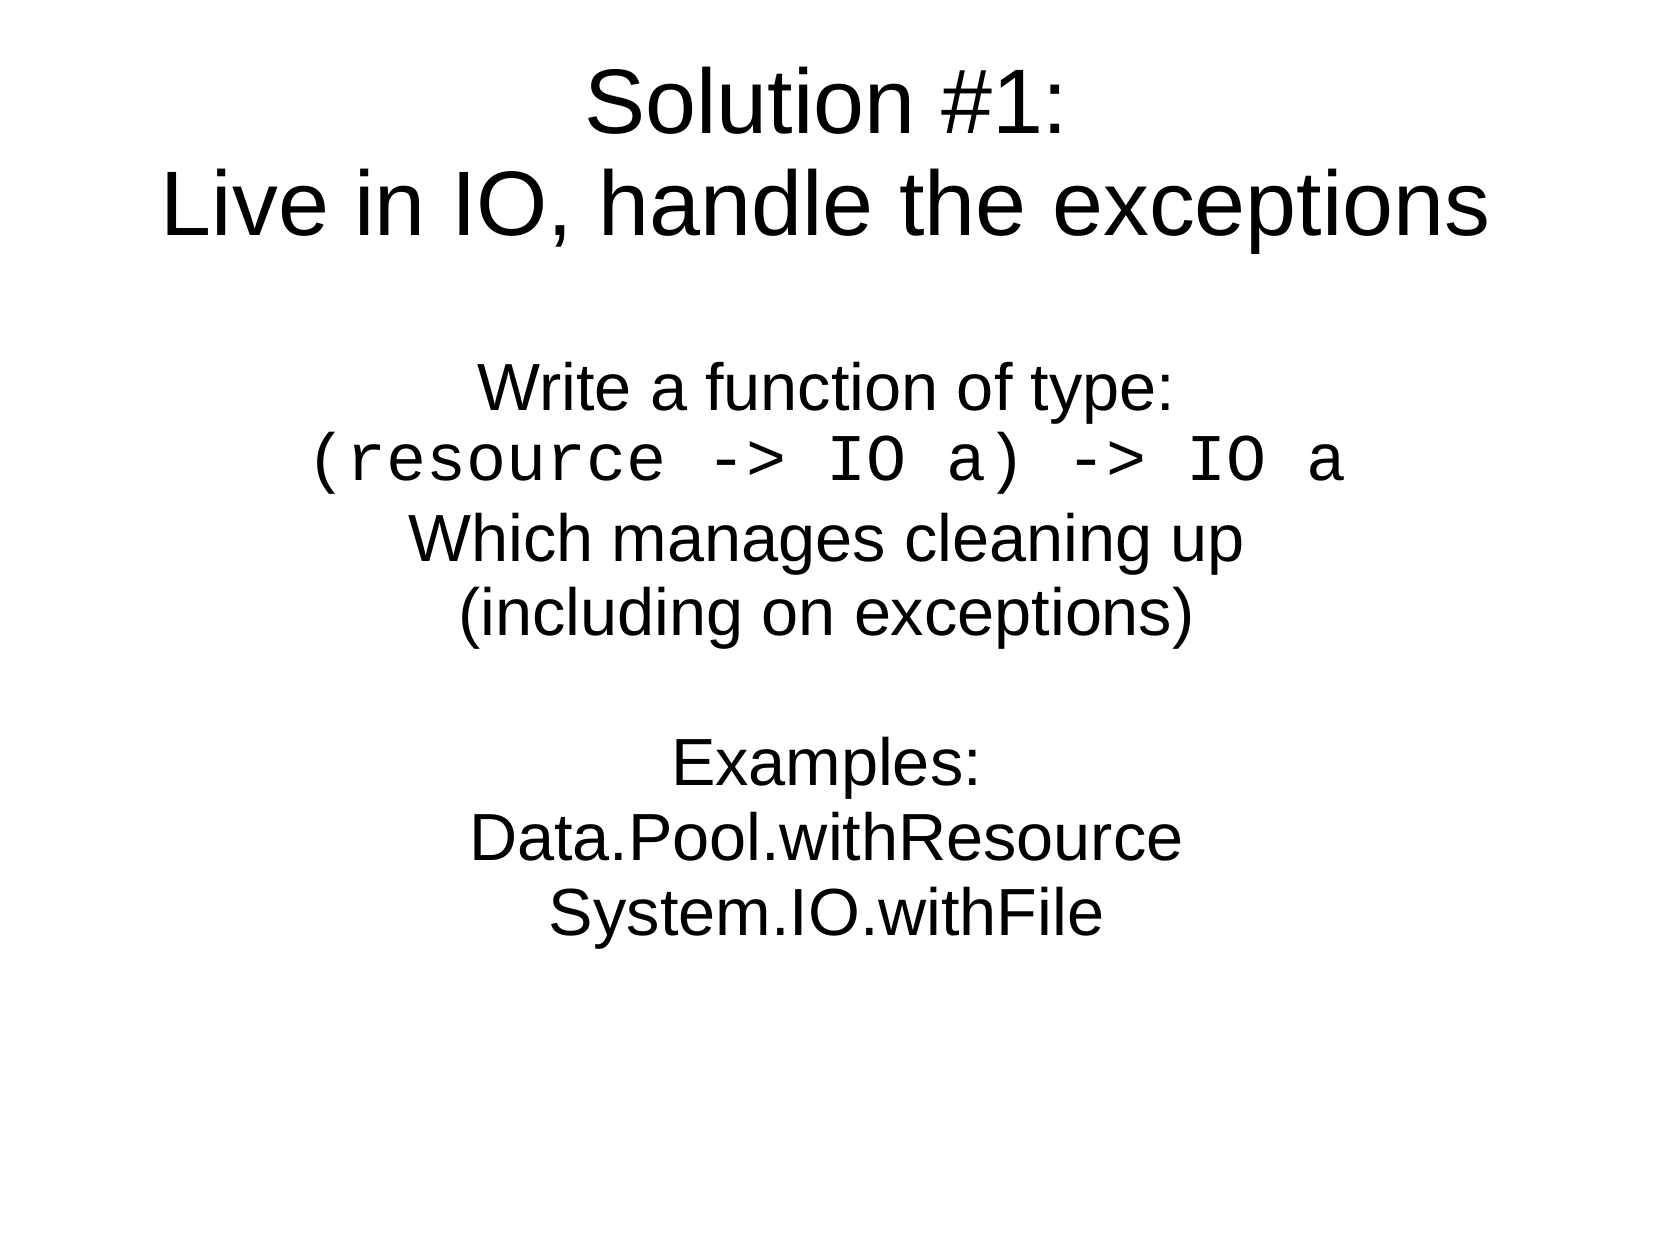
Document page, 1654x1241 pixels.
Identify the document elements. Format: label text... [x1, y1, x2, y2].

title Solution #1: Live in IO, handle the exceptions [82, 49, 1571, 257]
subtitle Write a function of type: (resource -> IO a) -> IO a Which manages cleaning up (including on exceptions) Examples: Data.Pool.withResource System.IO.withFile [82, 290, 1571, 1010]
